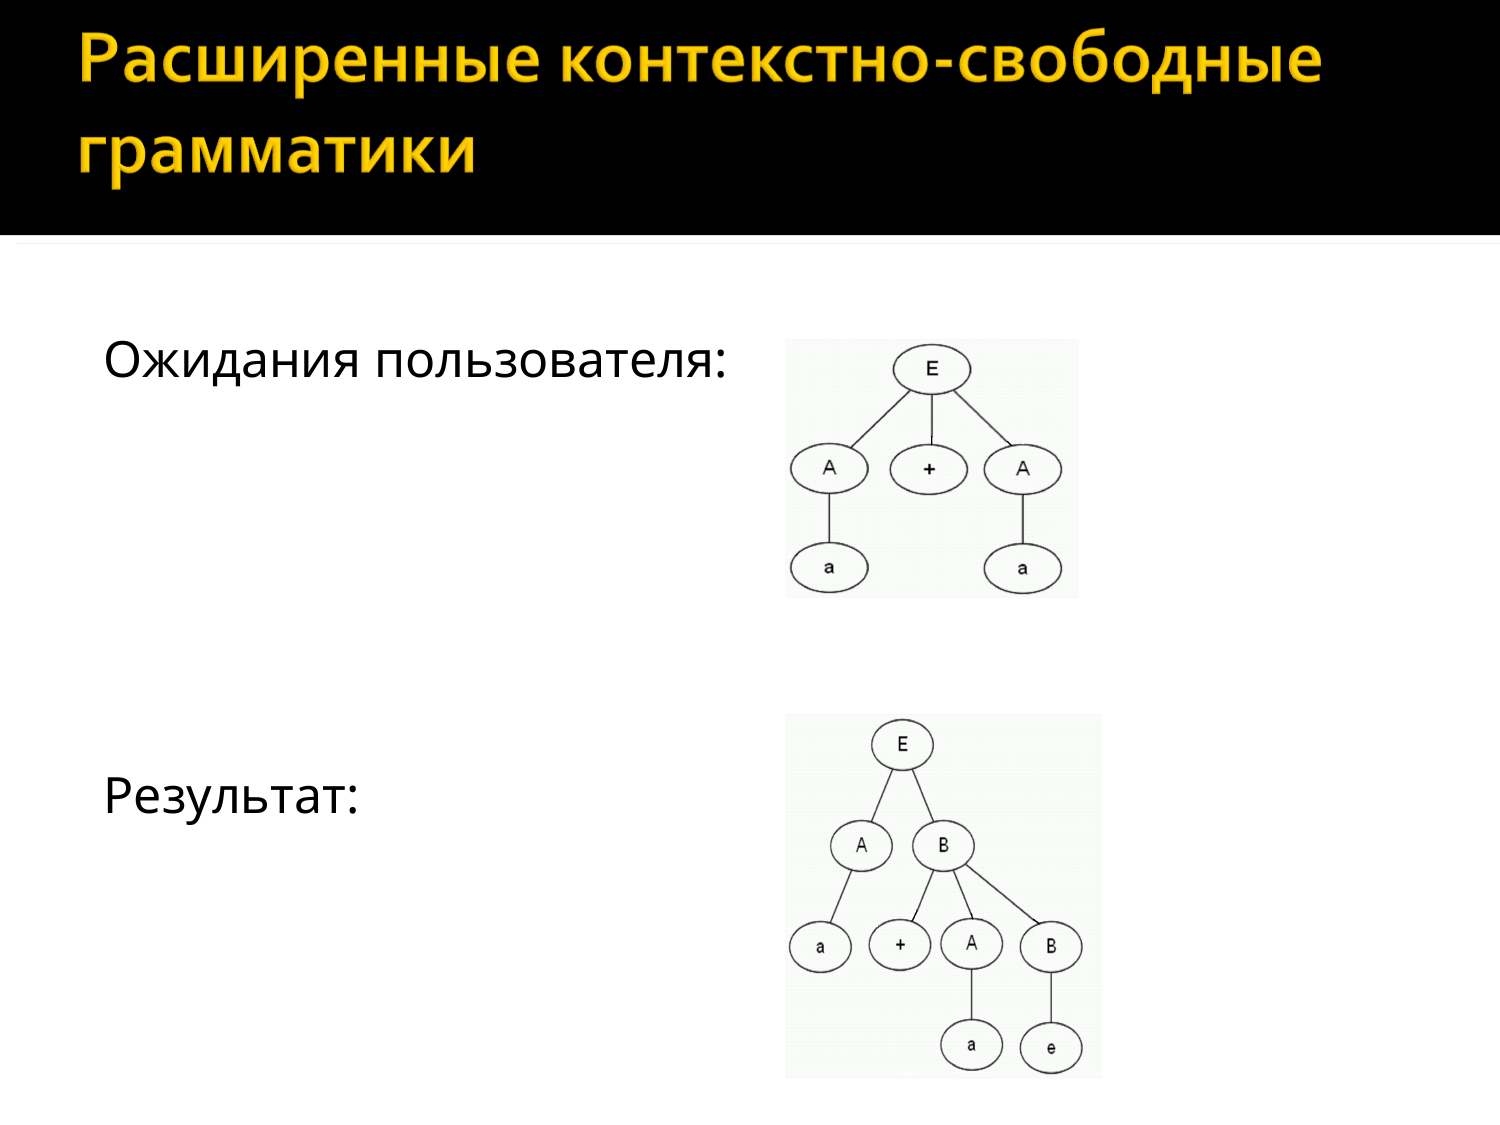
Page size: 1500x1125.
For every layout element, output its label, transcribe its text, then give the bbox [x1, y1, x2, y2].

picture [785, 714, 1102, 1079]
list Ожидания пользователя: Результат: [75, 291, 1426, 1051]
text_box [29, 0, 1414, 207]
picture [785, 339, 1079, 598]
